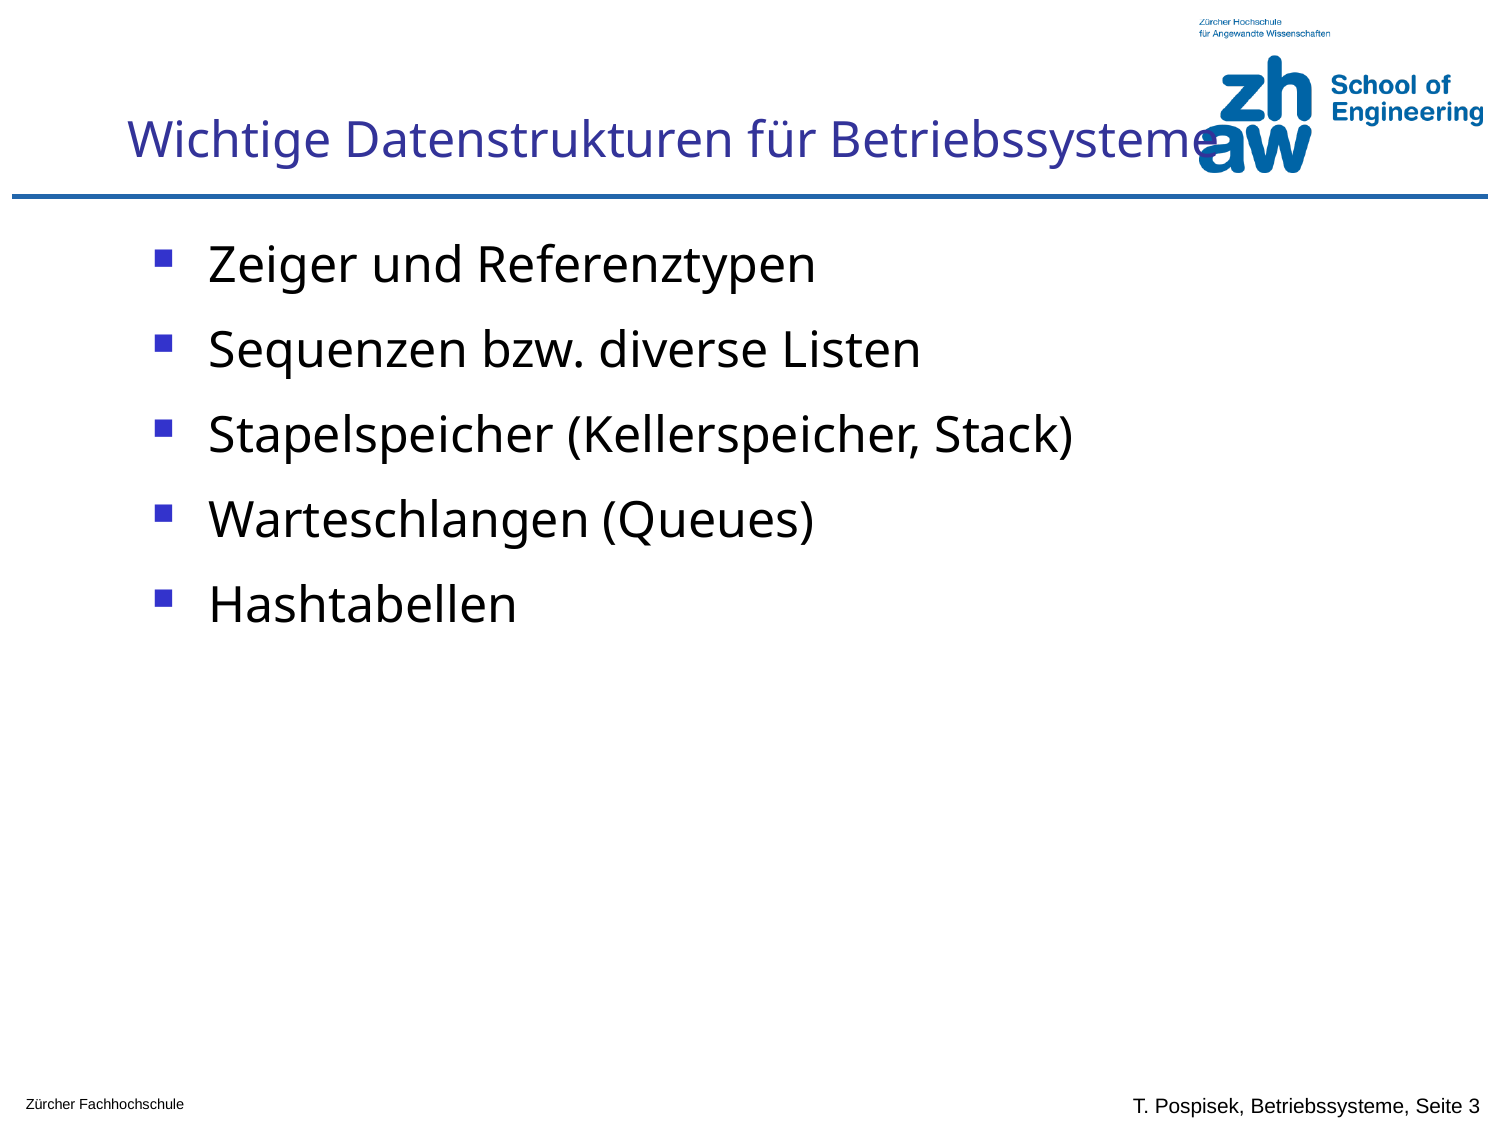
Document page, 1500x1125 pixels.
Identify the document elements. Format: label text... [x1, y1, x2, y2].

title Wichtige Datenstrukturen für Betriebssysteme [112, 50, 1391, 175]
list Zeiger und Referenztypen Sequenzen bzw. diverse Listen Stapelspeicher (Kellerspeicher, Stack) Warteschlangen (Queues) Hashtabellen [137, 224, 1275, 900]
picture [1199, 19, 1483, 173]
